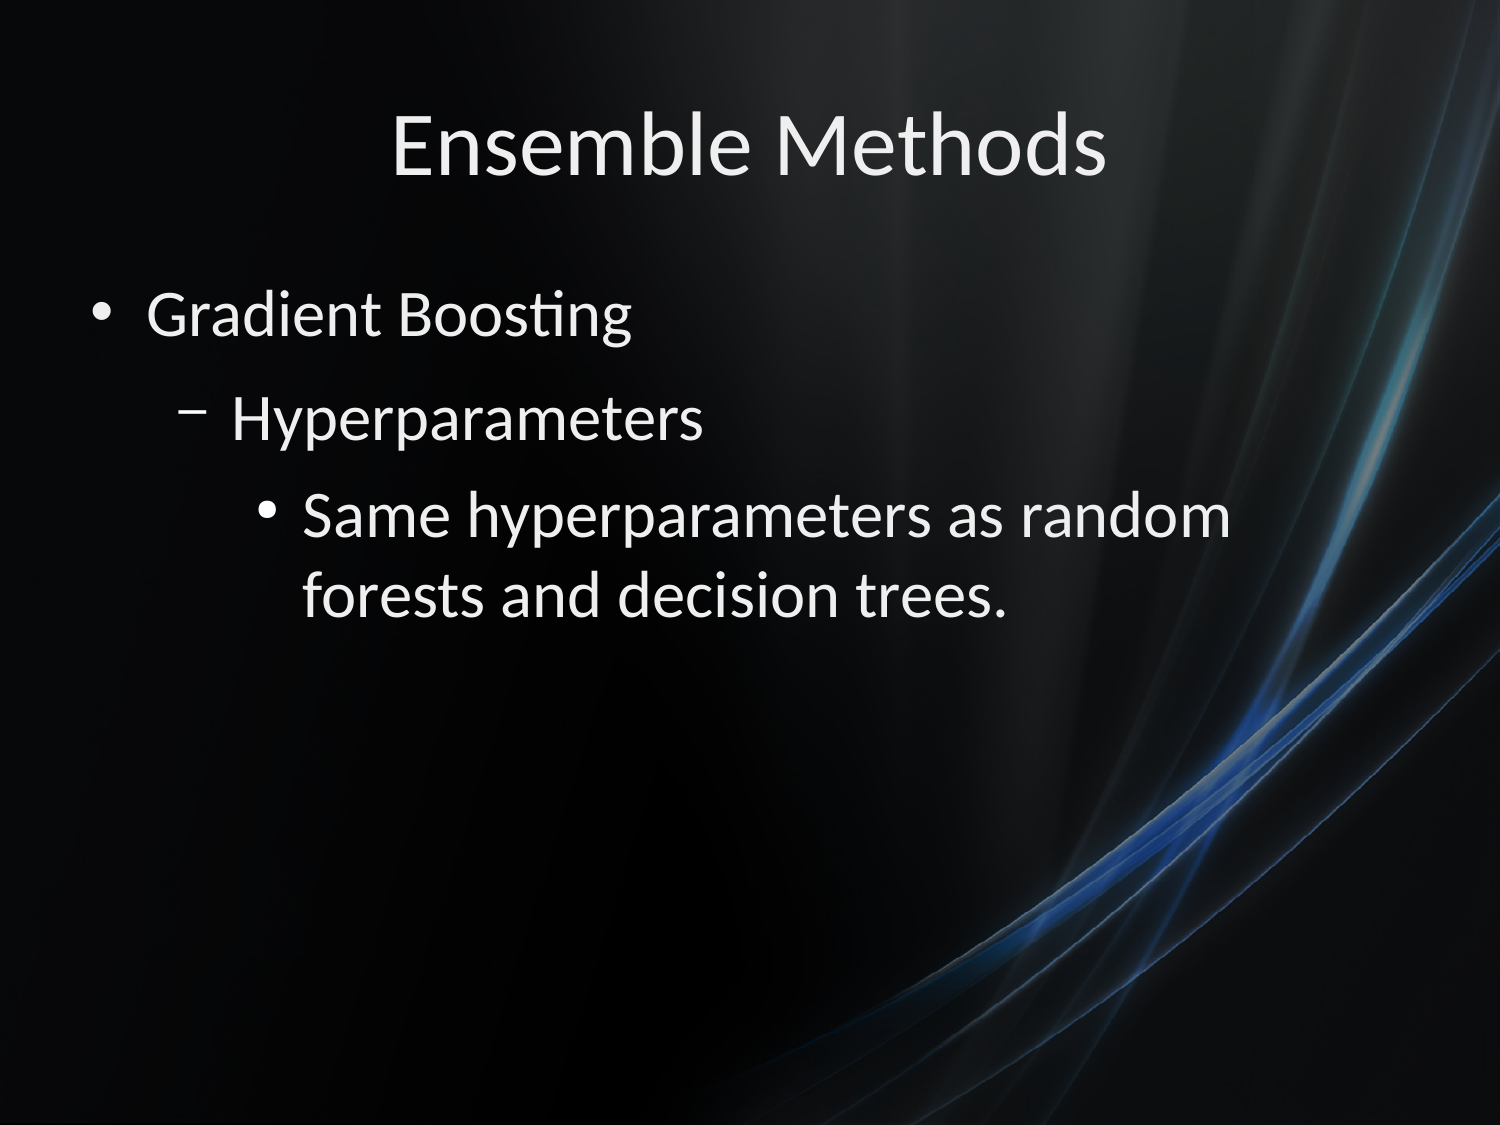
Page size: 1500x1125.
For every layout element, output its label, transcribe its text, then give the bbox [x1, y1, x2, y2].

picture [0, 0, 1500, 1125]
list Gradient Boosting Hyperparameters Same hyperparameters as random forests and decision trees. [75, 262, 1425, 1005]
title Ensemble Methods [75, 45, 1425, 233]
